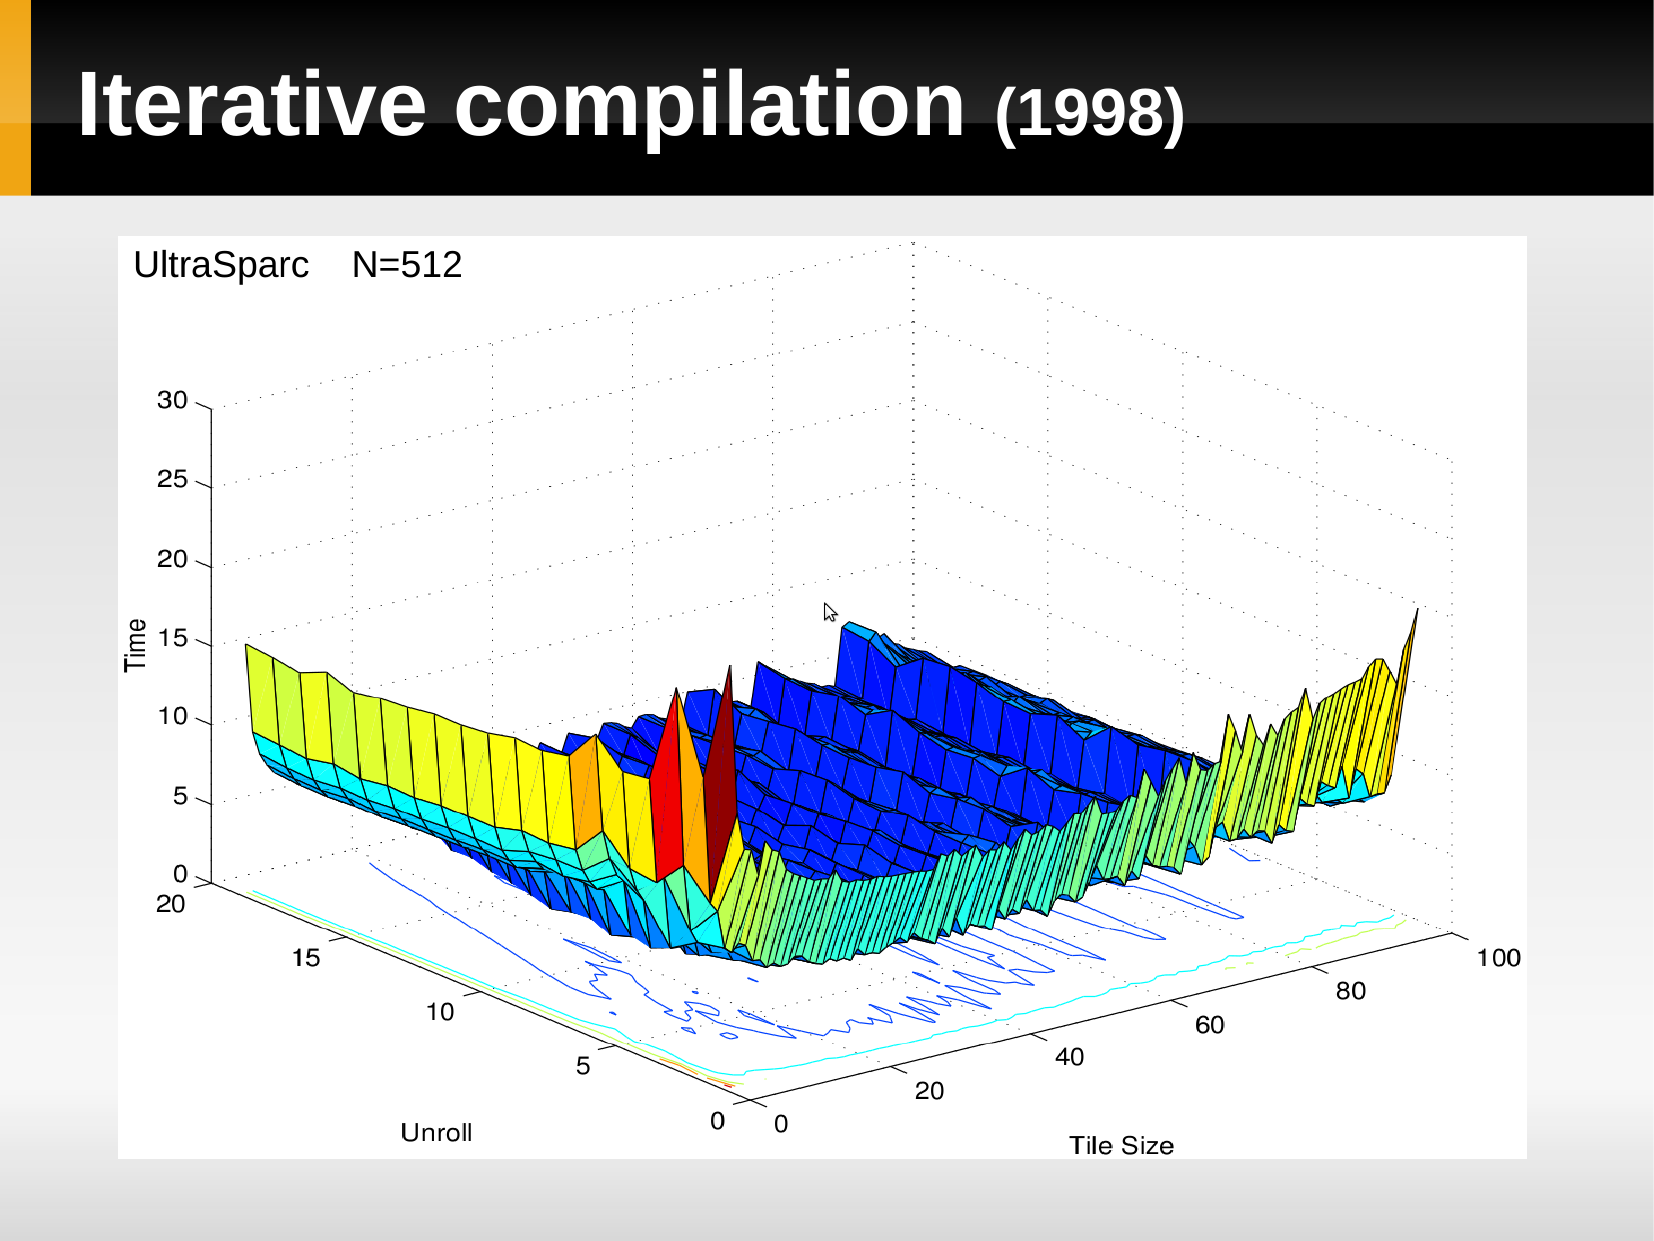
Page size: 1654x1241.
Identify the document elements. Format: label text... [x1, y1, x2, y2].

picture [0, 0, 1654, 1241]
title Iterative compilation (1998) [76, 7, 1625, 200]
text_box UltraSparc N=512 [118, 236, 474, 298]
